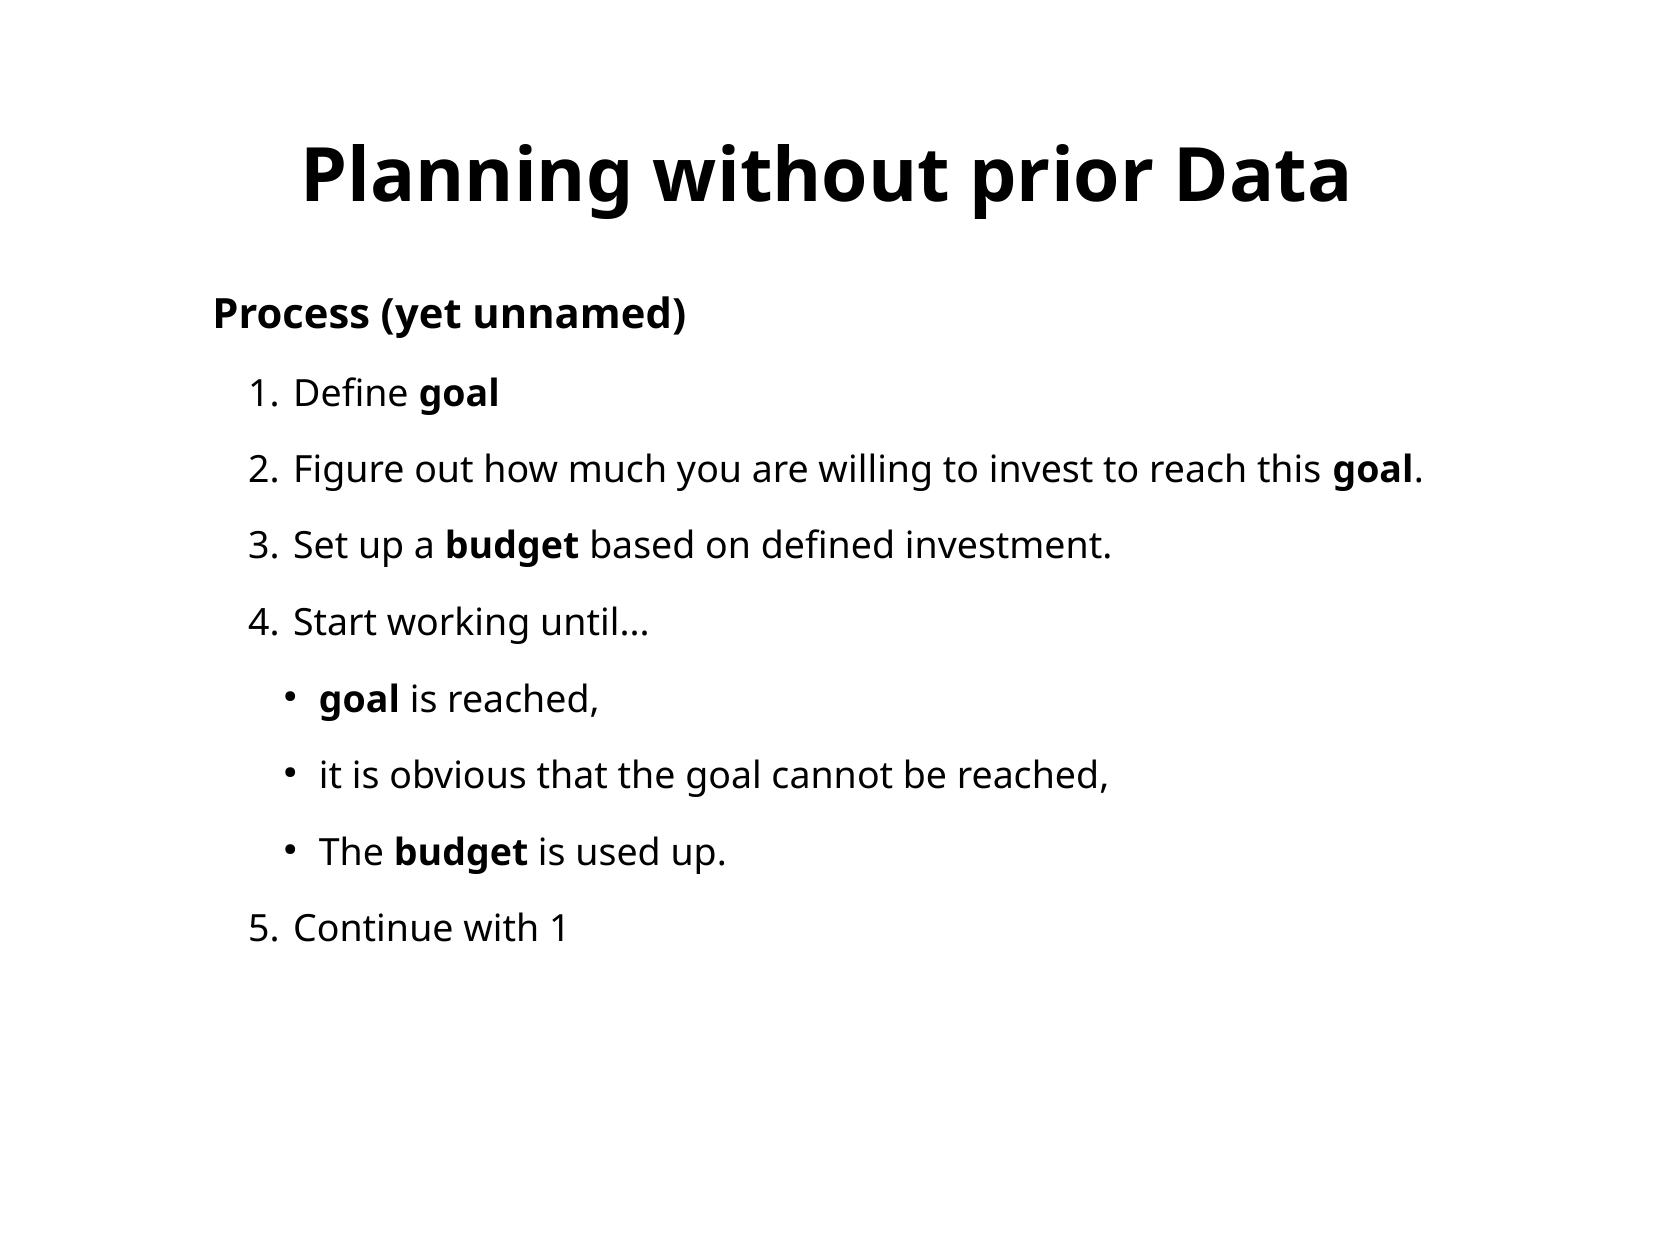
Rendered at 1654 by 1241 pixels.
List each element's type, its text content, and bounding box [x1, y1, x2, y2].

title Planning without prior Data [224, 37, 1430, 283]
text_box Process (yet unnamed) Define goal Figure out how much you are willing to invest to reach this goal. Set up a budget based on defined investment. Start working until... goal is reached, it is obvious that the goal cannot be reached, The budget is used up. Continue with 1 [212, 283, 1441, 1241]
